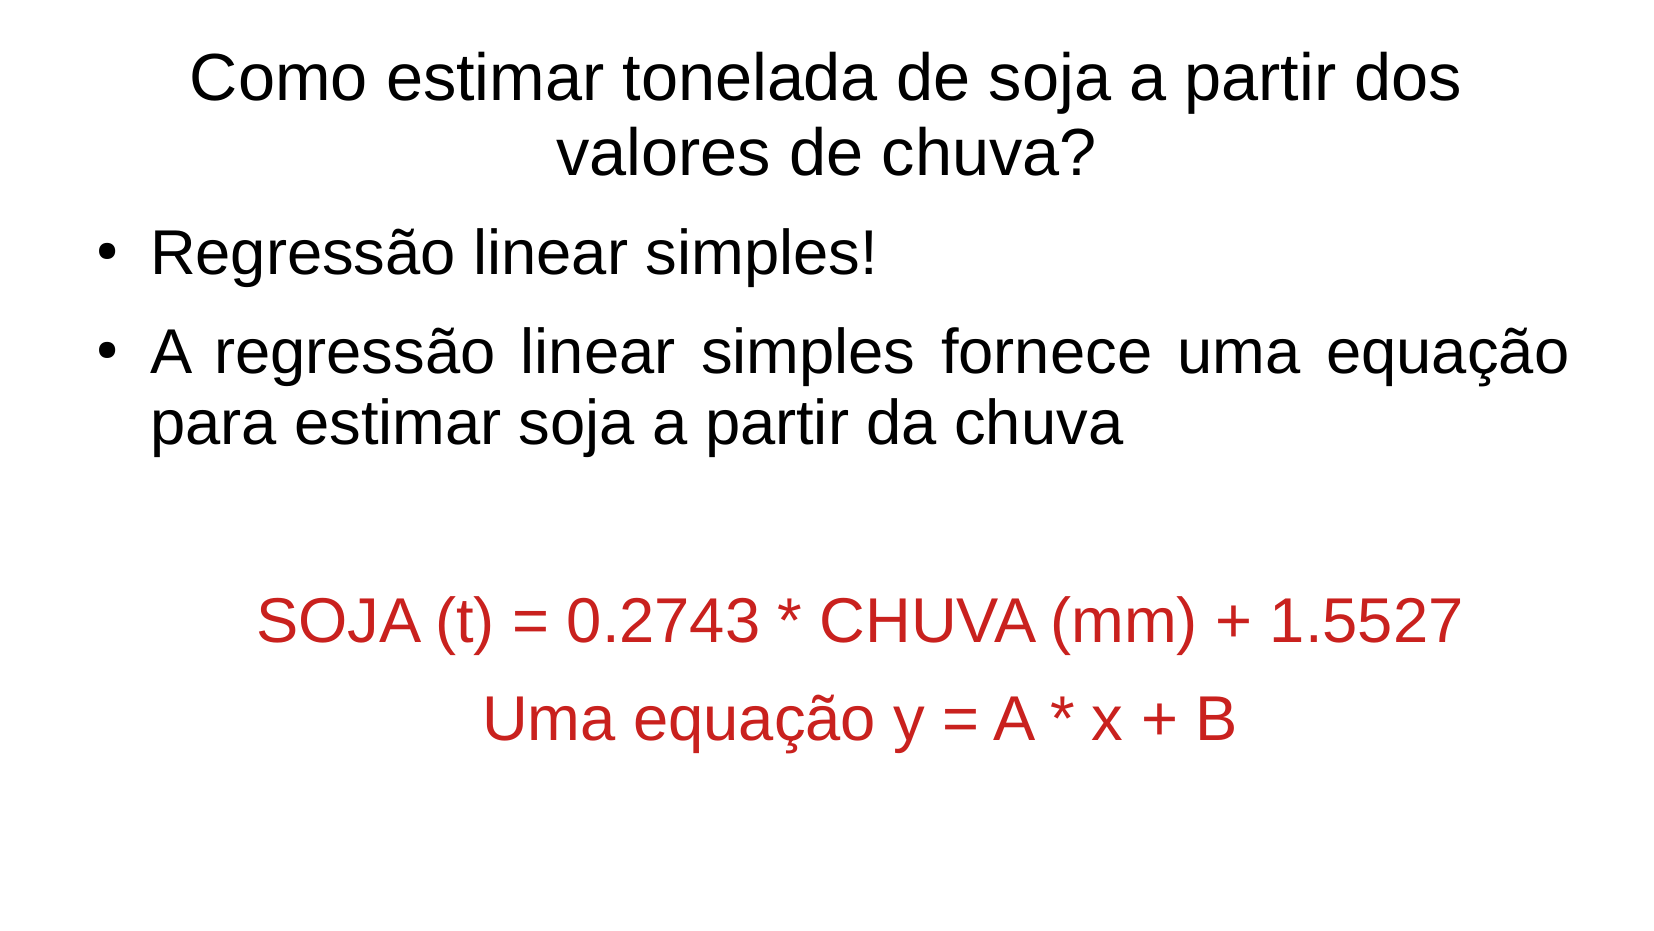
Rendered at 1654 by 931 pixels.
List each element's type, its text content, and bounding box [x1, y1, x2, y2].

title Como estimar tonelada de soja a partir dos valores de chuva? [82, 37, 1571, 193]
list Regressão linear simples! A regressão linear simples fornece uma equação para estimar soja a partir da chuva SOJA (t) = 0.2743 * CHUVA (mm) + 1.5527 Uma equação y = A * x + B [82, 217, 1571, 758]
